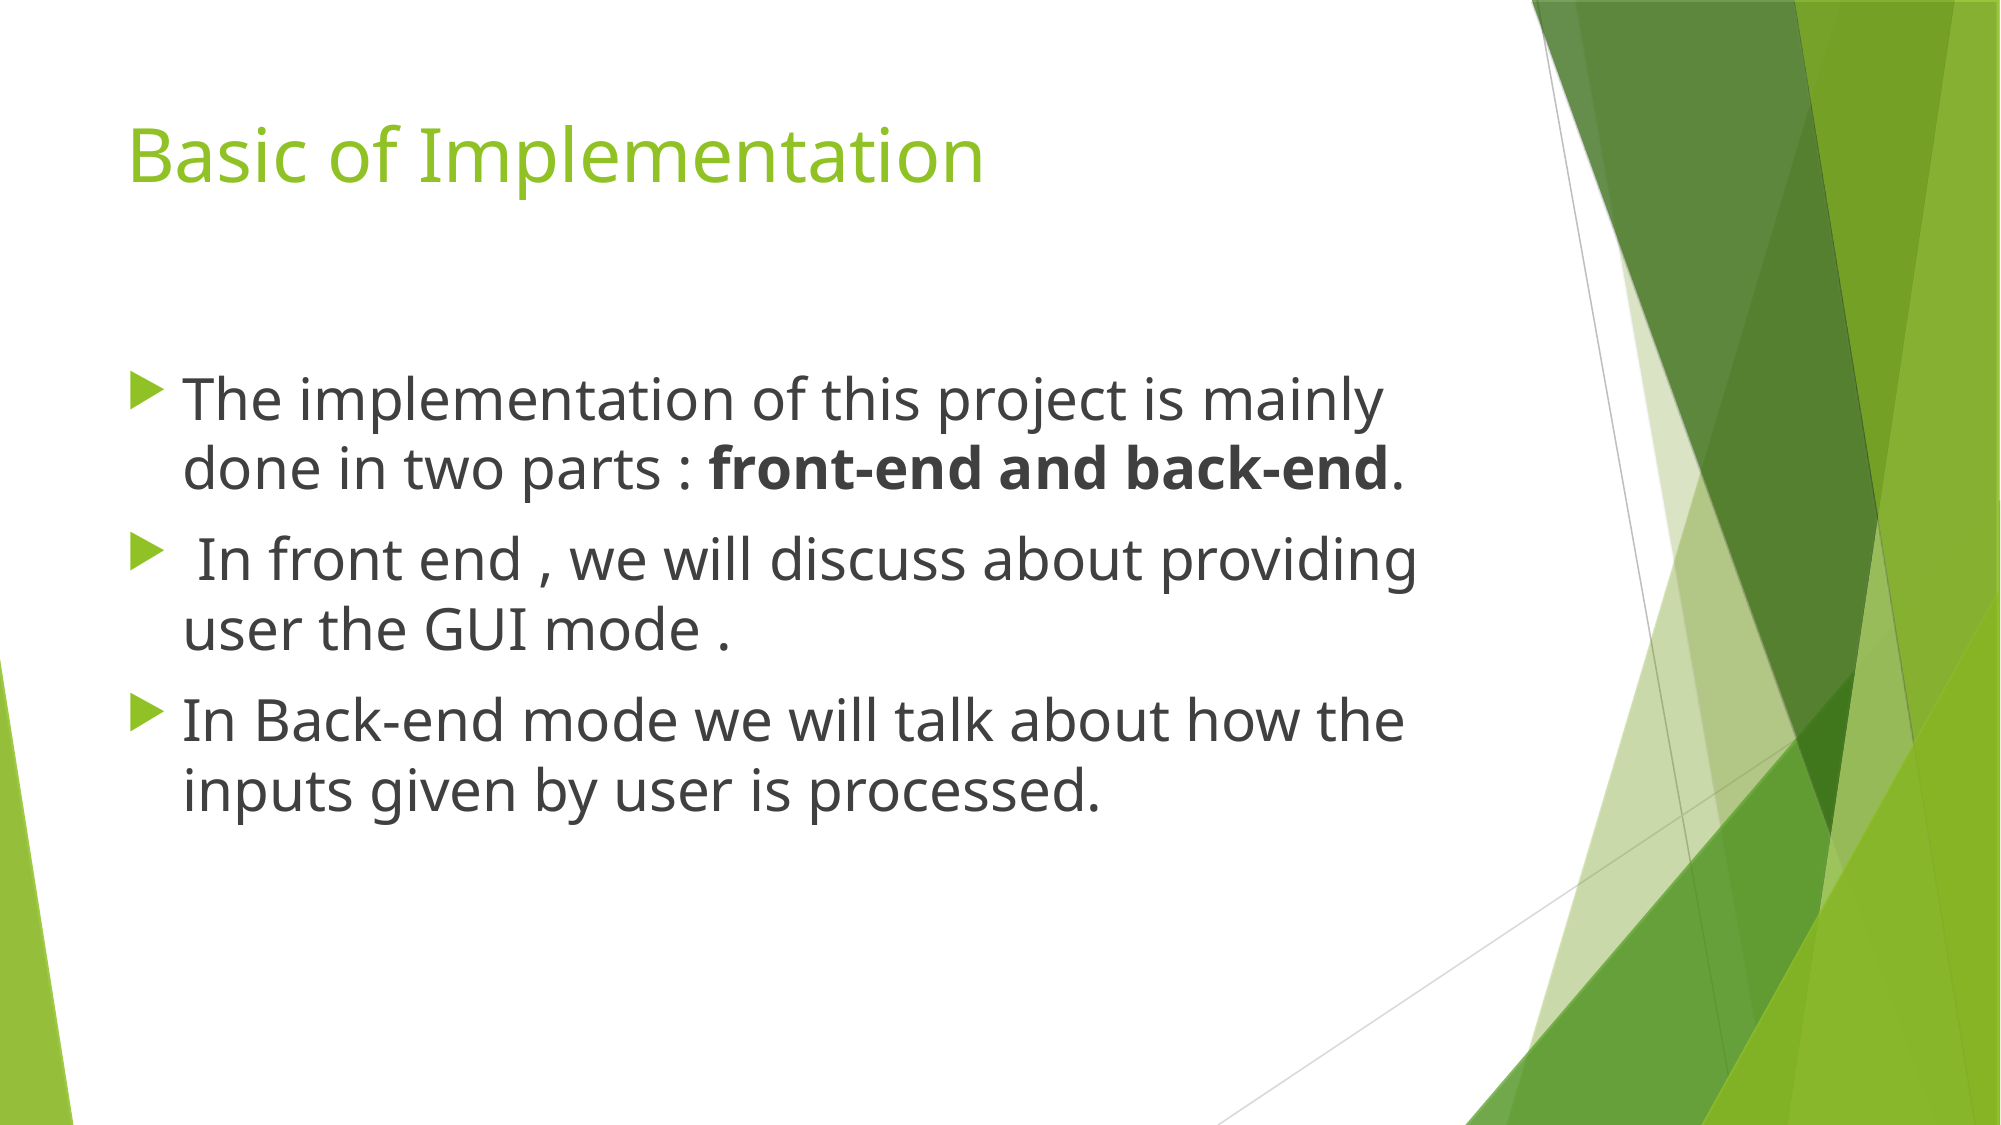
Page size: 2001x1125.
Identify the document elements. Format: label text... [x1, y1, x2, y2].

title Basic of Implementation [111, 99, 1522, 317]
list The implementation of this project is mainly done in two parts : front-end and back-end. In front end , we will discuss about providing user the GUI mode . In Back-end mode we will talk about how the inputs given by user is processed. [111, 354, 1522, 992]
